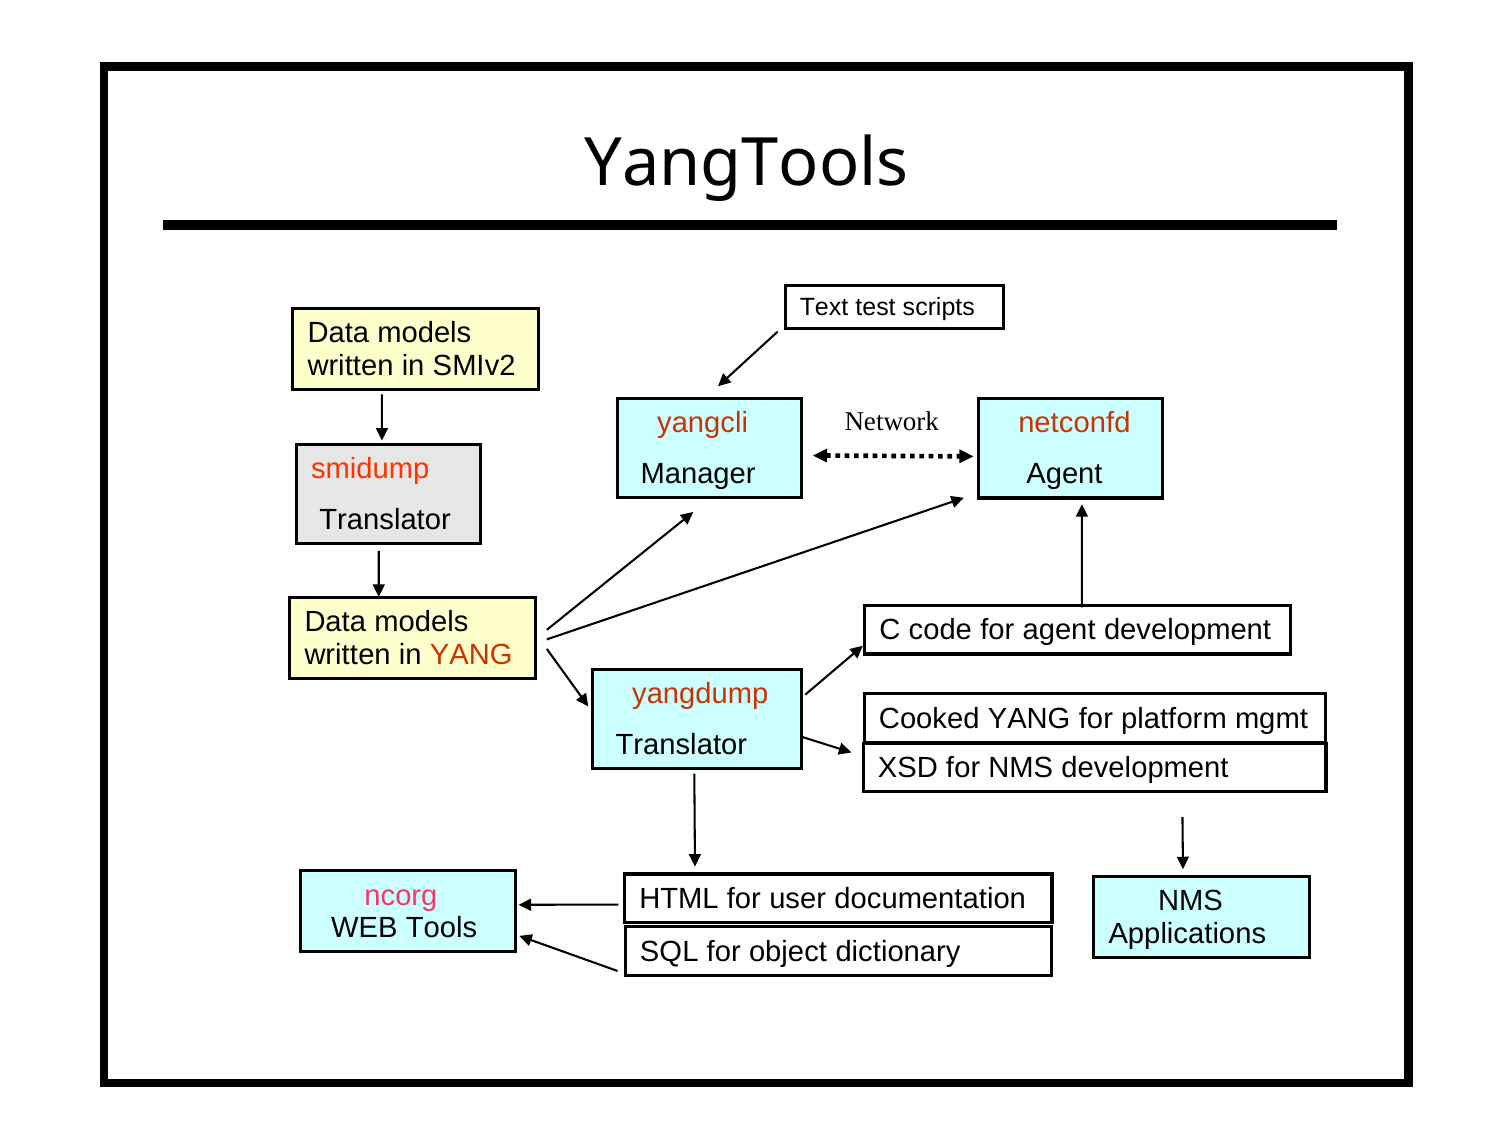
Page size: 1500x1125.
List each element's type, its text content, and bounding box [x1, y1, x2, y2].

text_box NMS Applications [1093, 876, 1310, 958]
text_box XSD for NMS development [863, 743, 1327, 792]
text_box HTML for user documentation [624, 873, 1053, 923]
text_box ncorg WEB Tools [300, 870, 516, 952]
text_box Data models written in SMIv2 [292, 308, 539, 390]
title YangTools [162, 59, 1332, 213]
text_box Text test scripts [785, 285, 1004, 329]
text_box netconfd Agent [978, 398, 1163, 498]
text_box yangcli Manager [617, 398, 802, 498]
text_box Network [829, 398, 954, 444]
text_box Cooked YANG for platform mgmt [864, 693, 1326, 743]
text_box Data models written in YANG [289, 597, 536, 679]
text_box C code for agent development [864, 605, 1291, 655]
text_box yangdump Translator [592, 669, 802, 769]
text_box smidump Translator [296, 444, 481, 544]
text_box SQL for object dictionary [625, 926, 1052, 976]
